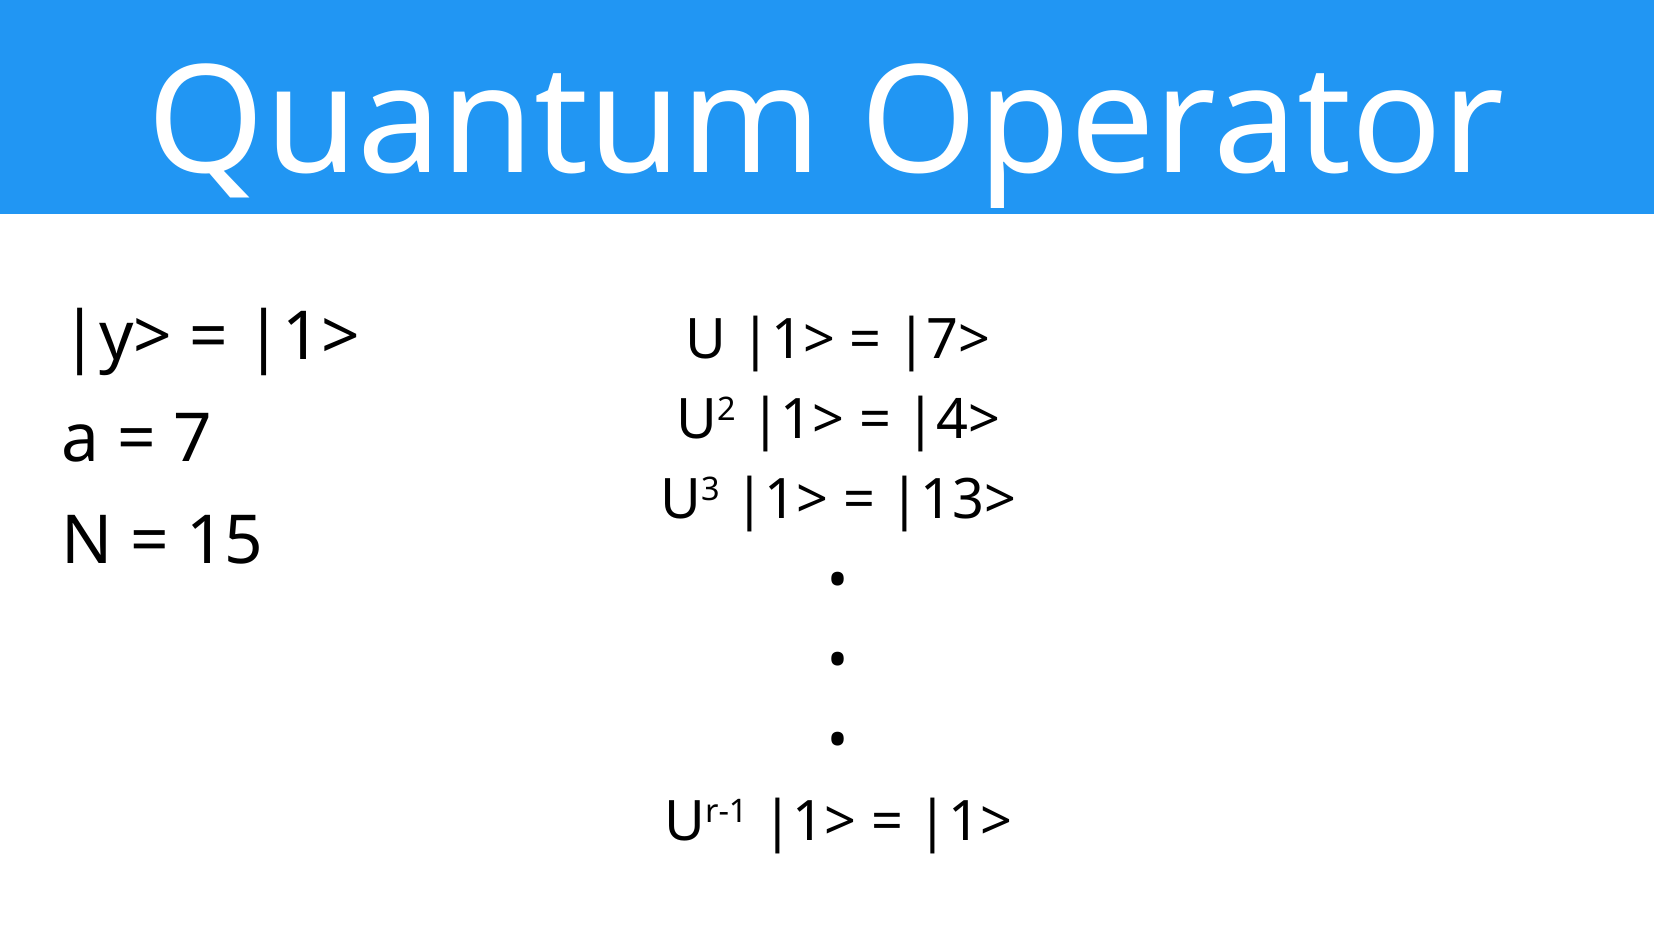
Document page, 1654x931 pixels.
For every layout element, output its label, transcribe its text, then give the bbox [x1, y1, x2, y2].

list |y> = |1> a = 7 N = 15 [30, 285, 409, 586]
title Quantum Operator [82, 37, 1571, 193]
list U |1> = |7> U2 |1> = |4> U3 |1> = |13> • • • Ur-1 |1> = |1> [86, 285, 1576, 871]
